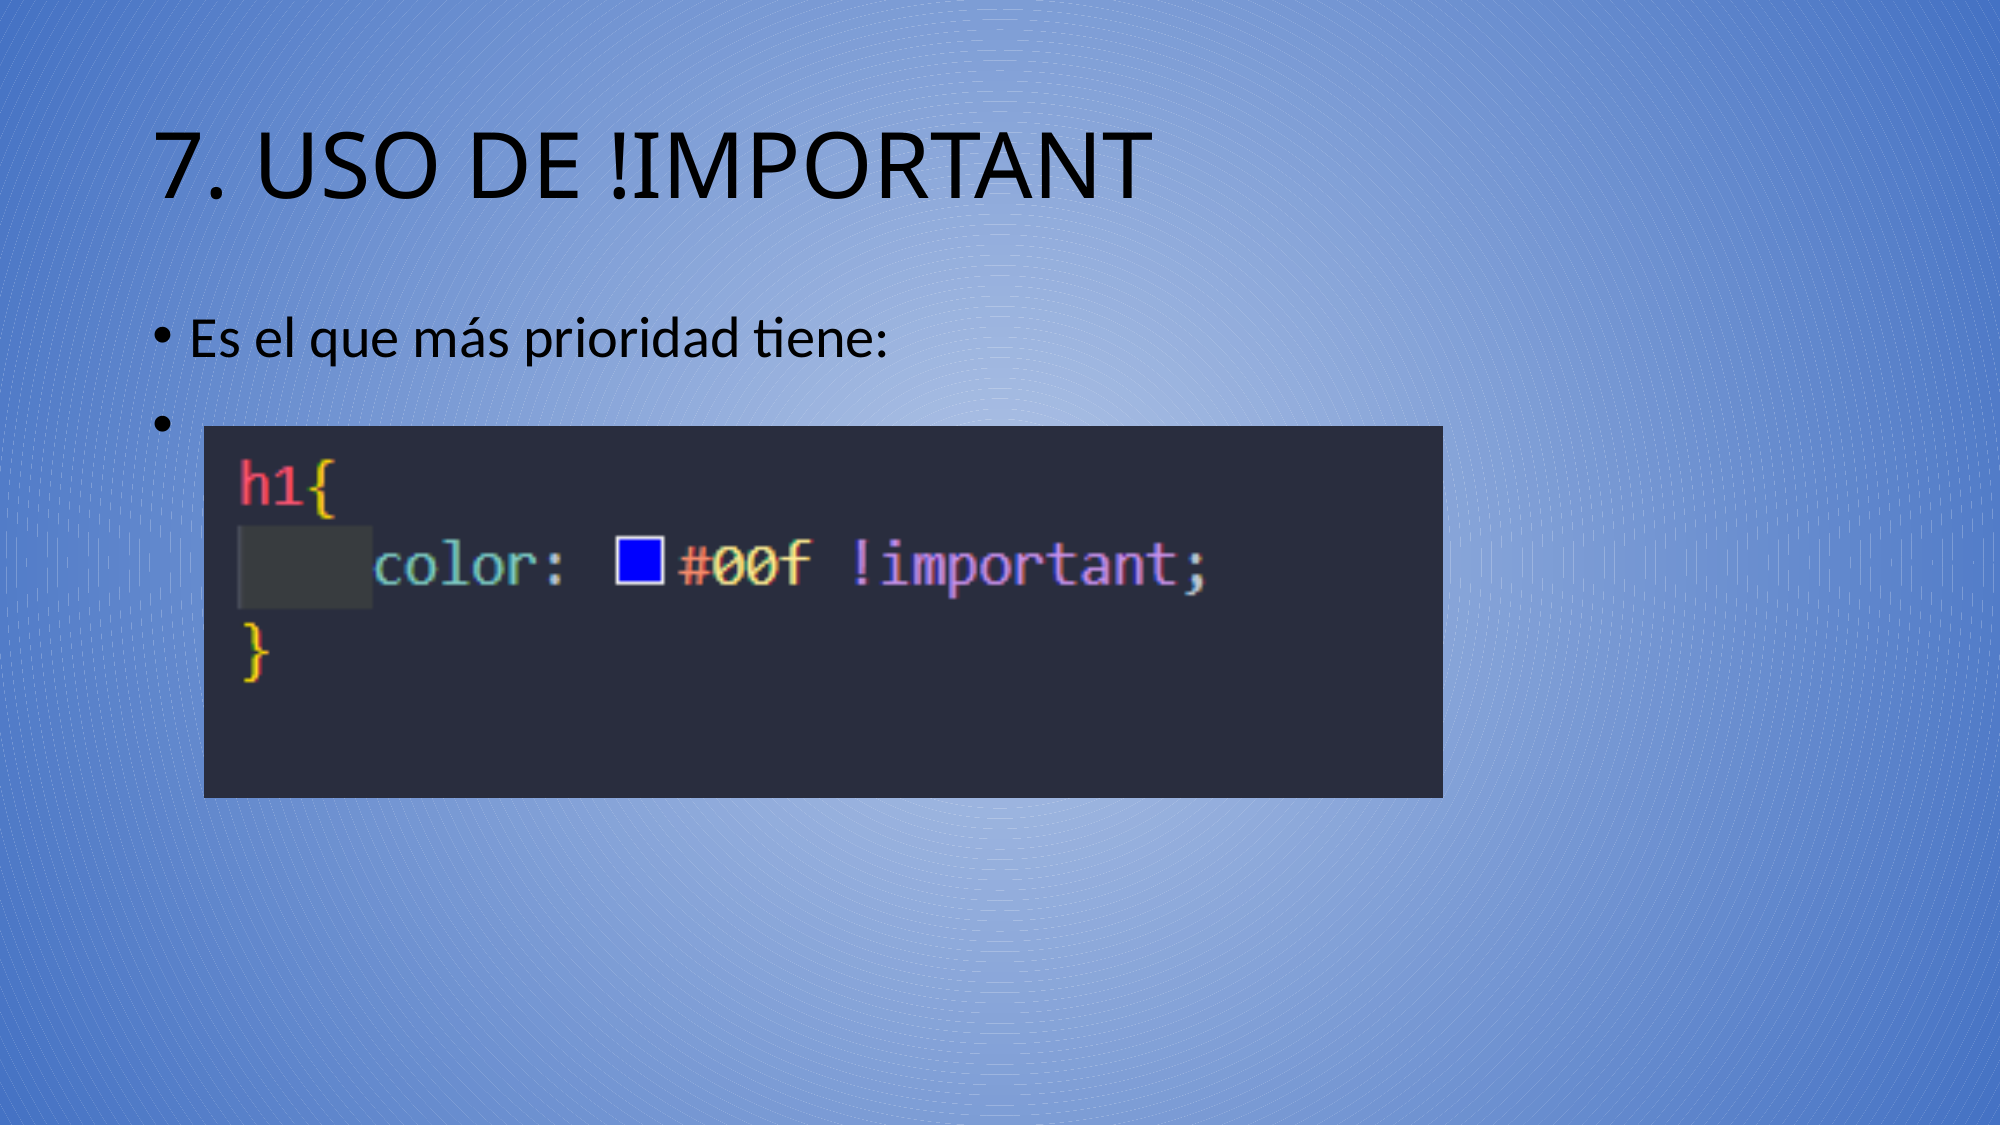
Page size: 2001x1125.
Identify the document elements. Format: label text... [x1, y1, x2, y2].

title 7. USO DE !IMPORTANT [137, 59, 1863, 278]
list Es el que más prioridad tiene: [137, 299, 1863, 1014]
picture [204, 426, 1443, 798]
